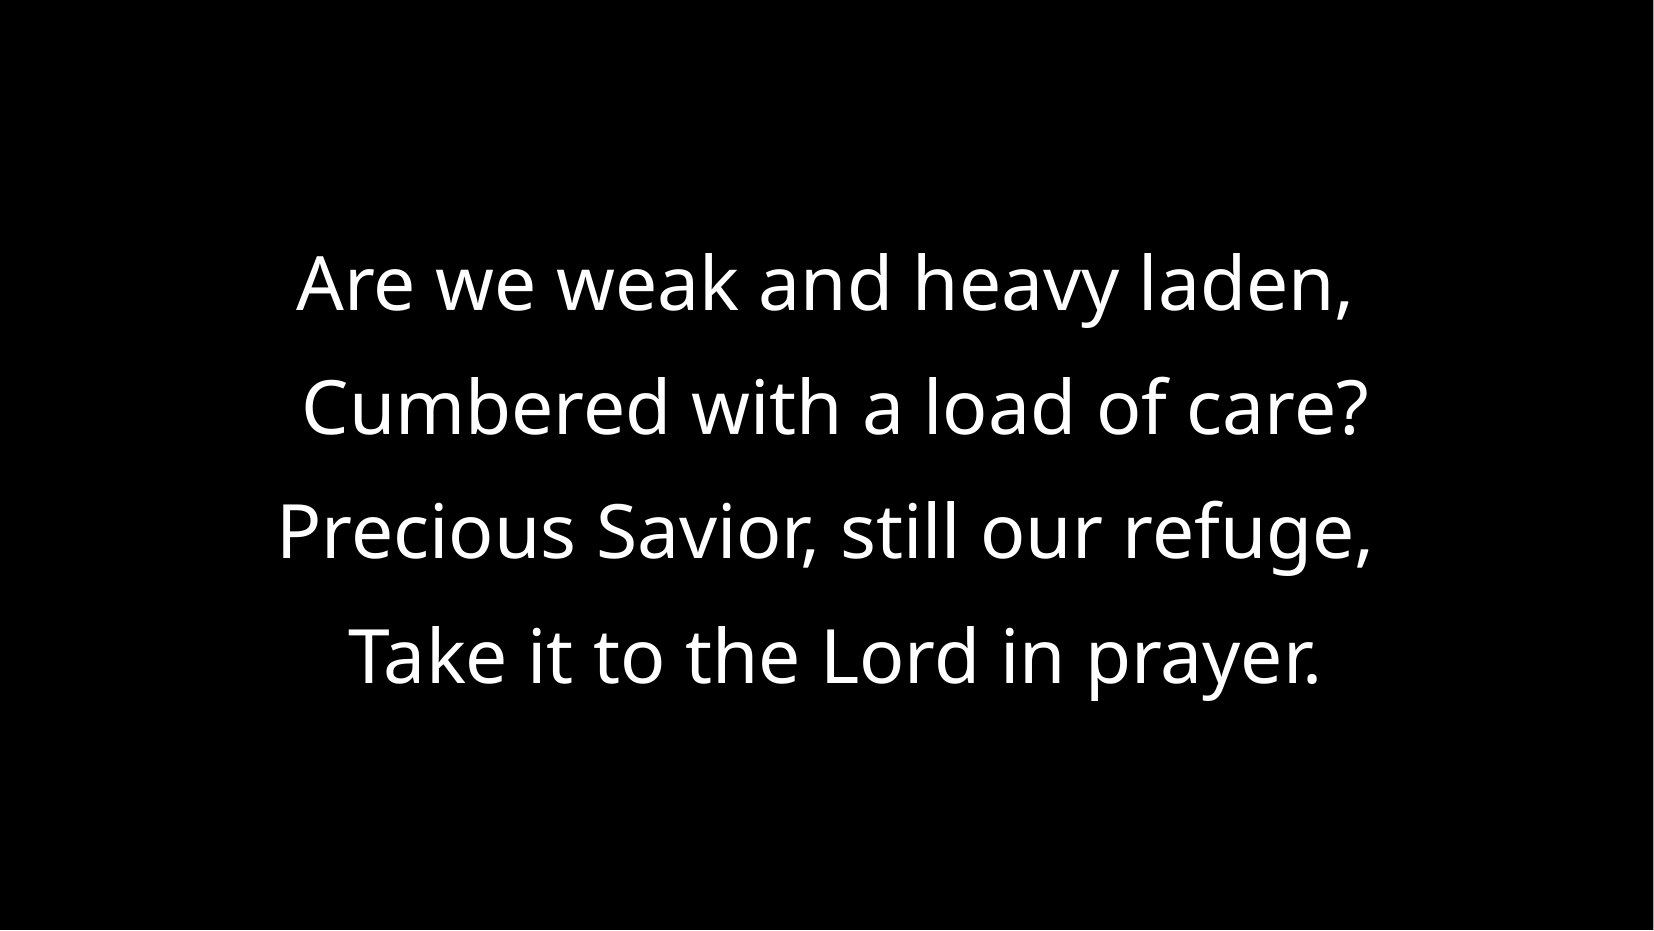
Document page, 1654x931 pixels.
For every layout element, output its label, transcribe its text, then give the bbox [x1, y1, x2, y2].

list Are we weak and heavy laden, Cumbered with a load of care? Precious Savior, still our refuge, Take it to the Lord in prayer. [0, 230, 1654, 922]
